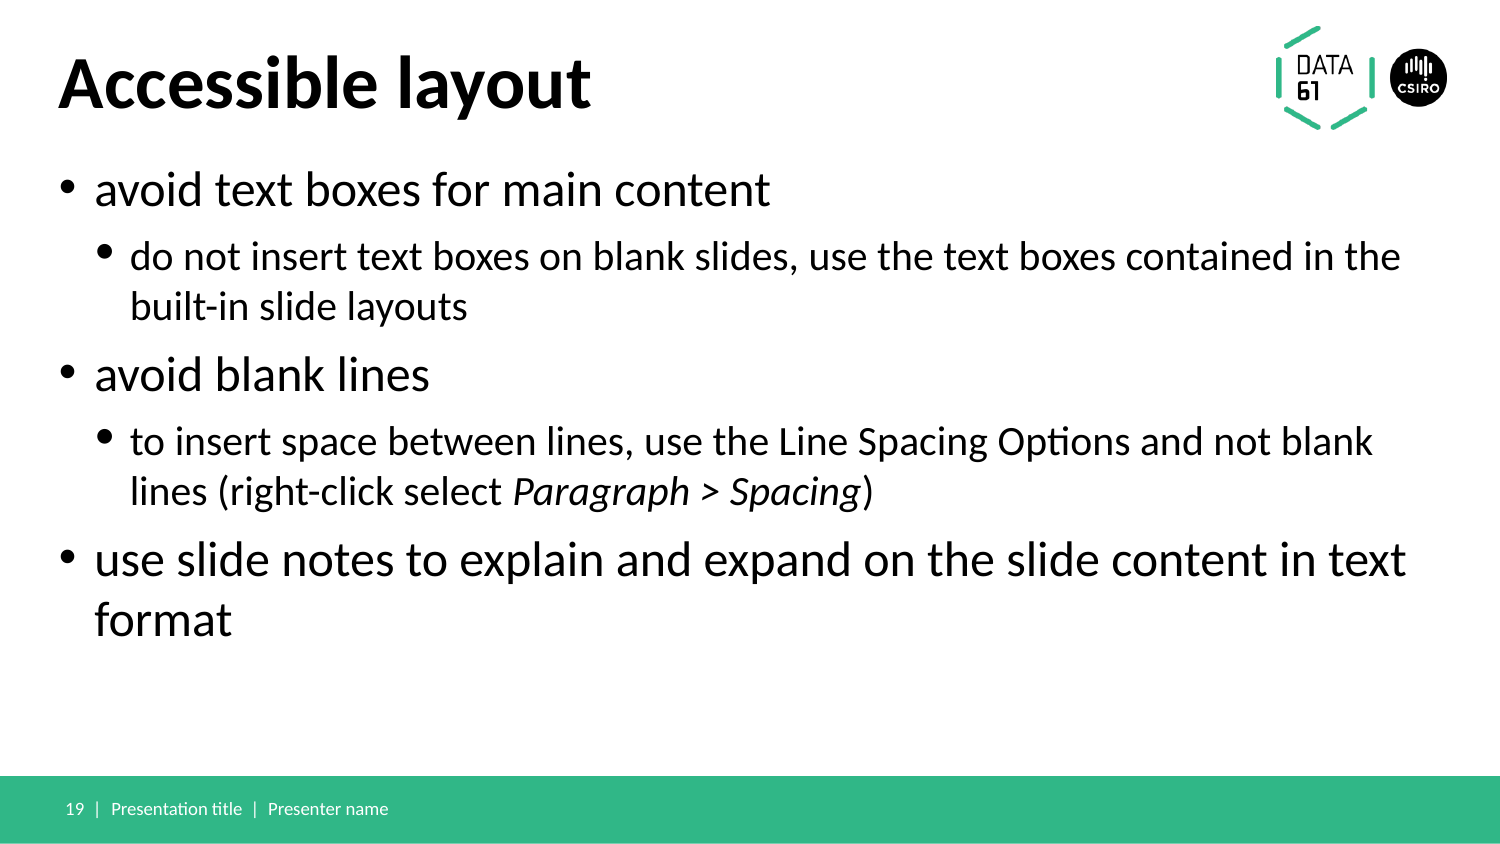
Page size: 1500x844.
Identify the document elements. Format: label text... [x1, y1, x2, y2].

picture [1276, 26, 1447, 130]
title Accessible layout [58, 33, 1258, 139]
slide_number <number> | [54, 800, 102, 816]
list avoid text boxes for main content do not insert text boxes on blank slides, use the text boxes contained in the built-in slide layouts avoid blank lines to insert space between lines, use the Line Spacing Options and not blank lines (right-click select Paragraph > Spacing) use slide notes to explain and expand on the slide content in text format [58, 156, 1447, 719]
footer Presentation title | Presenter name [111, 800, 1110, 816]
